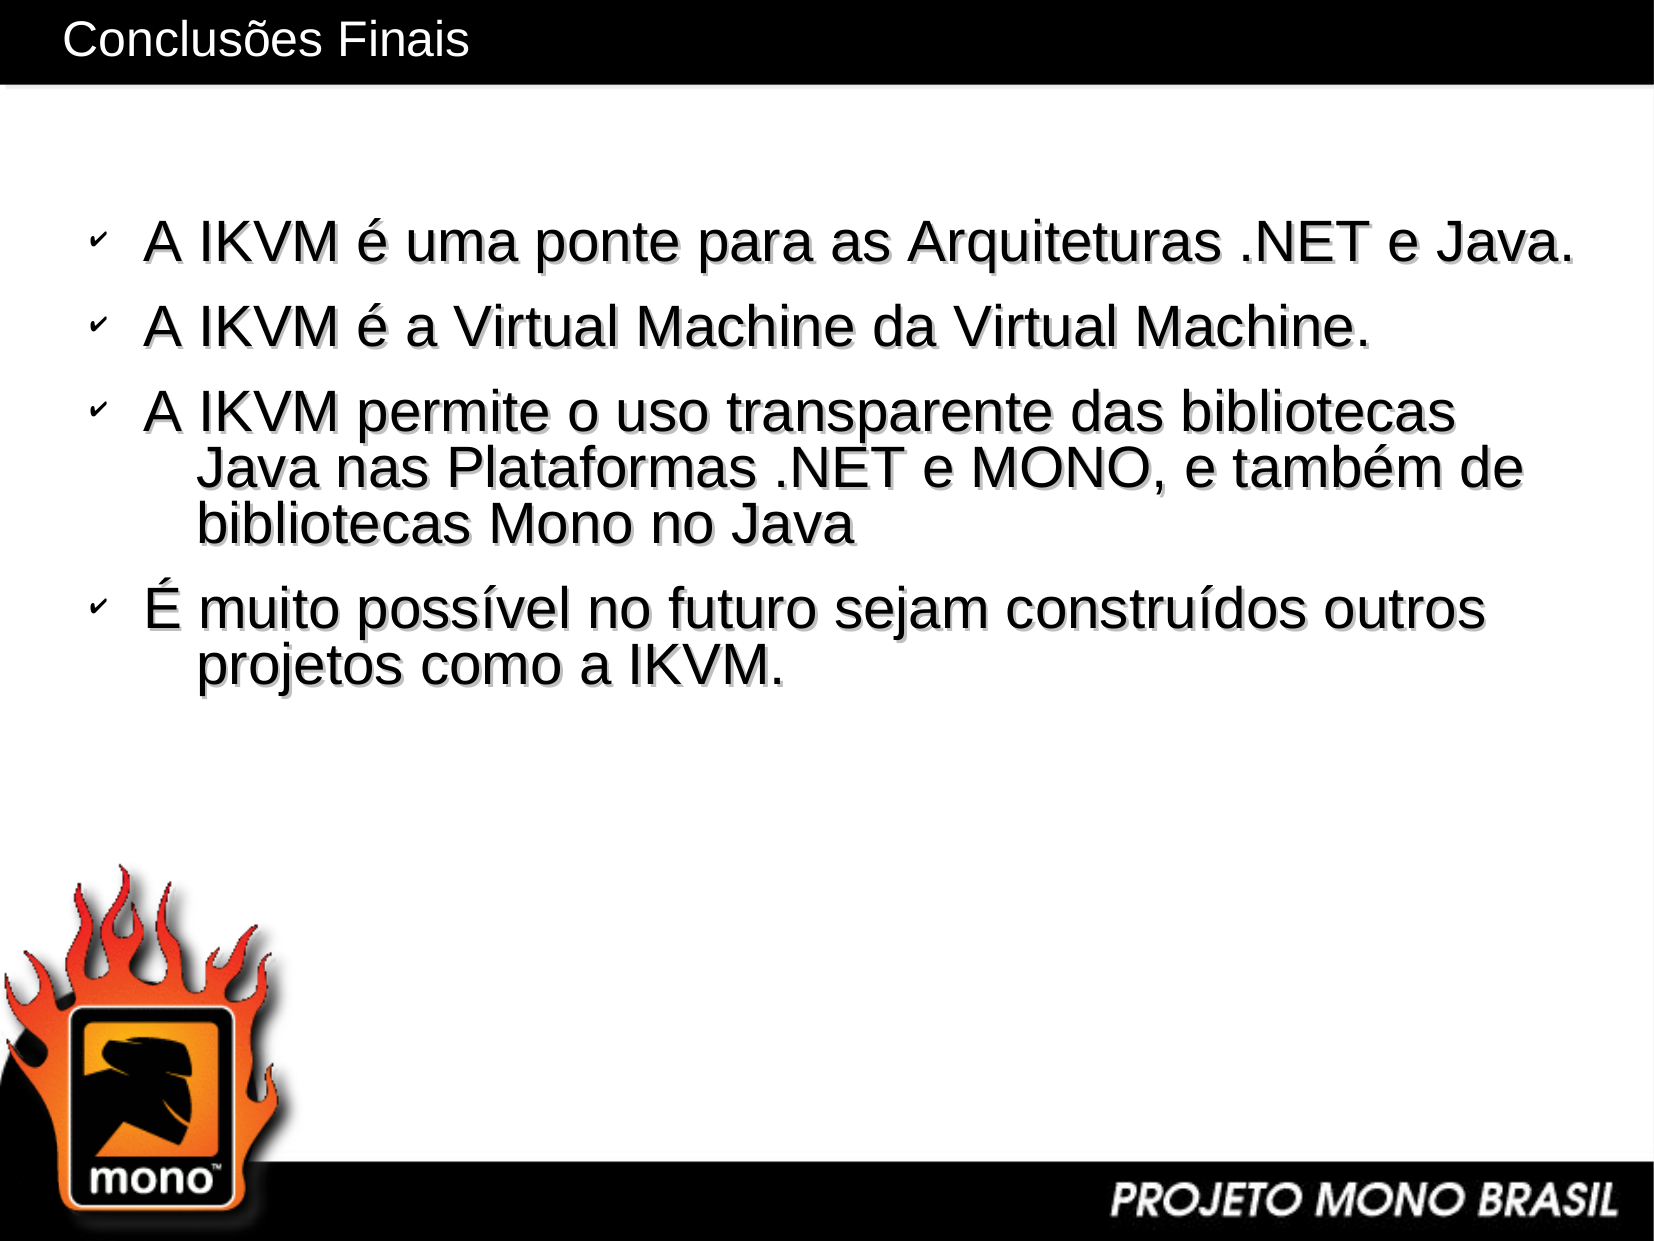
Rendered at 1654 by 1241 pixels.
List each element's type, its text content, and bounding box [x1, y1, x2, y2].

picture [0, 85, 1654, 1241]
list A IKVM é uma ponte para as Arquiteturas .NET e Java. A IKVM é a Virtual Machine da Virtual Machine. A IKVM permite o uso transparente das bibliotecas Java nas Plataformas .NET e MONO, e também de bibliotecas Mono no Java É muito possível no futuro sejam construídos outros projetos como a IKVM. [55, 217, 1596, 847]
title Conclusões Finais [63, 0, 1476, 83]
